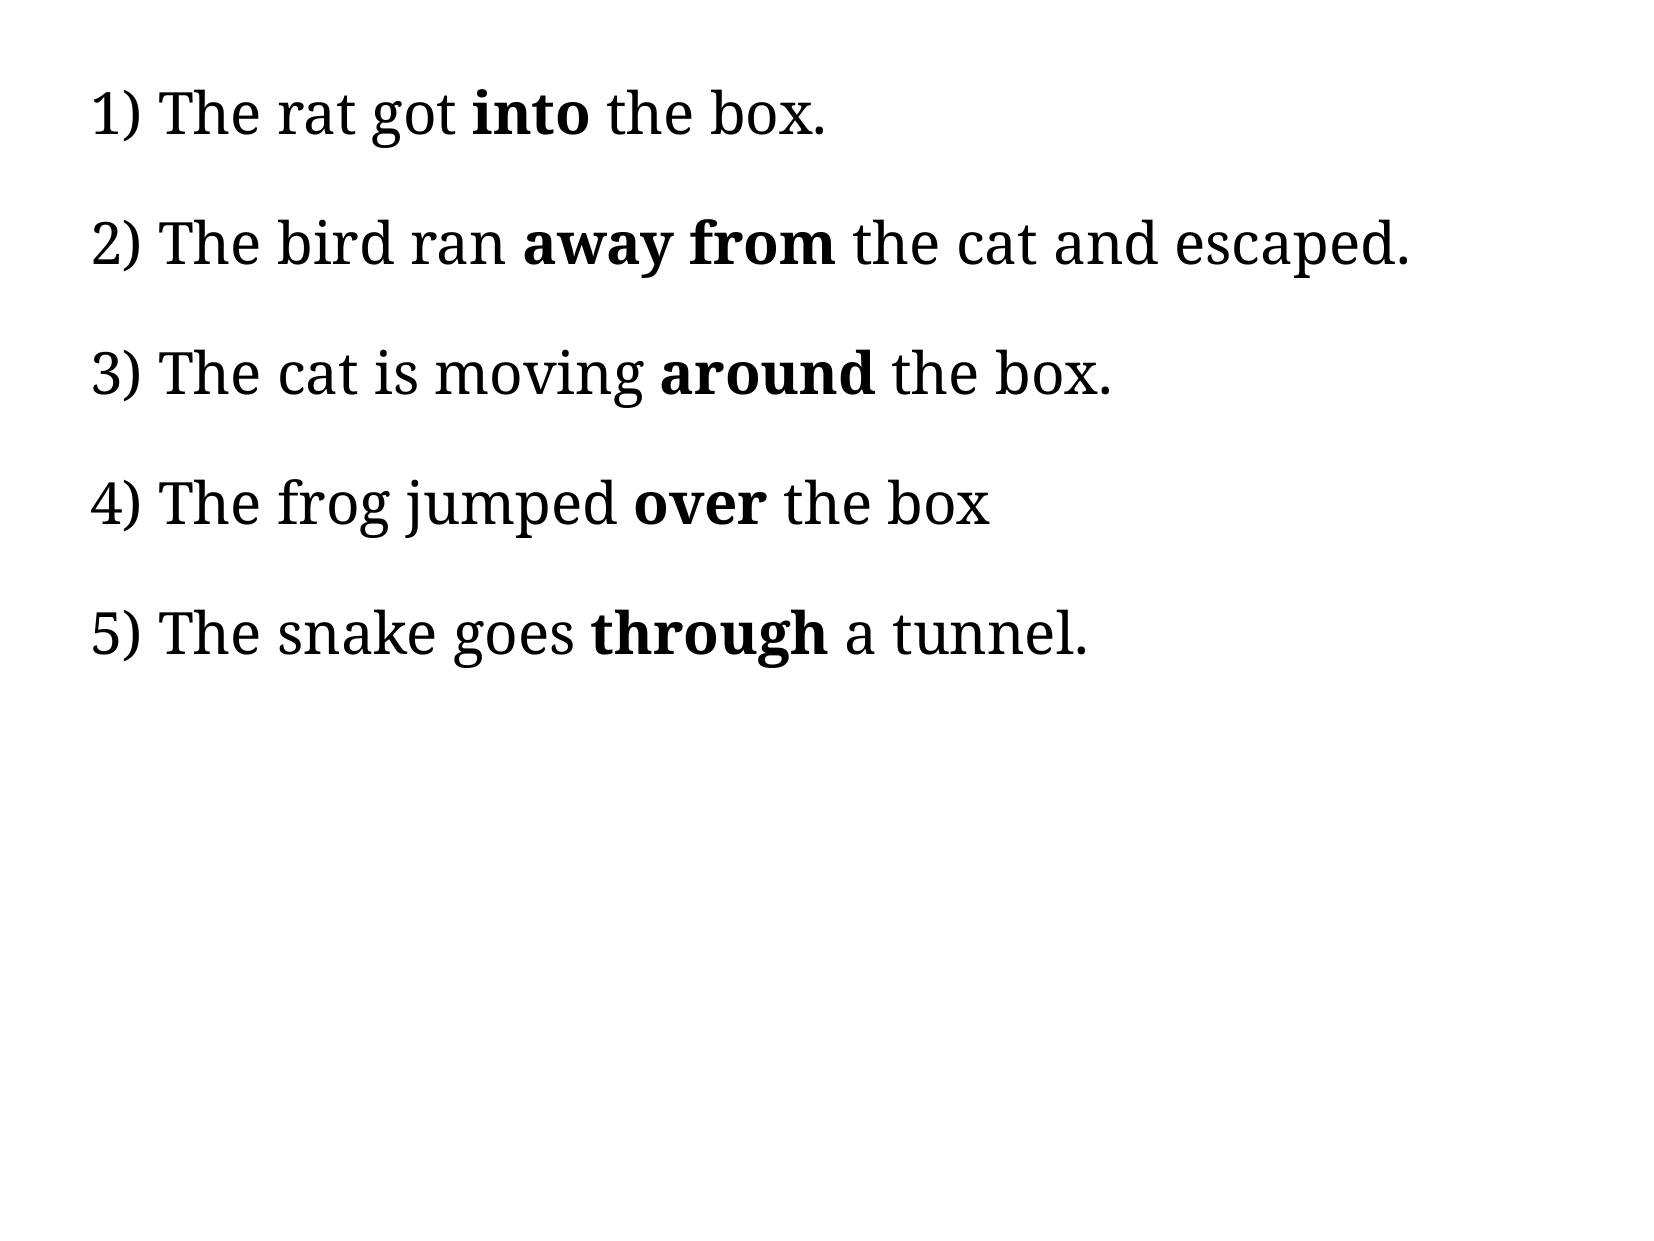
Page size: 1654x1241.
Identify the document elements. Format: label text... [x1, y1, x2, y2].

text_box The rat got into the box. The bird ran away from the cat and escaped. The cat is moving around the box. The frog jumped over the box The snake goes through a tunnel. [75, 75, 1605, 855]
